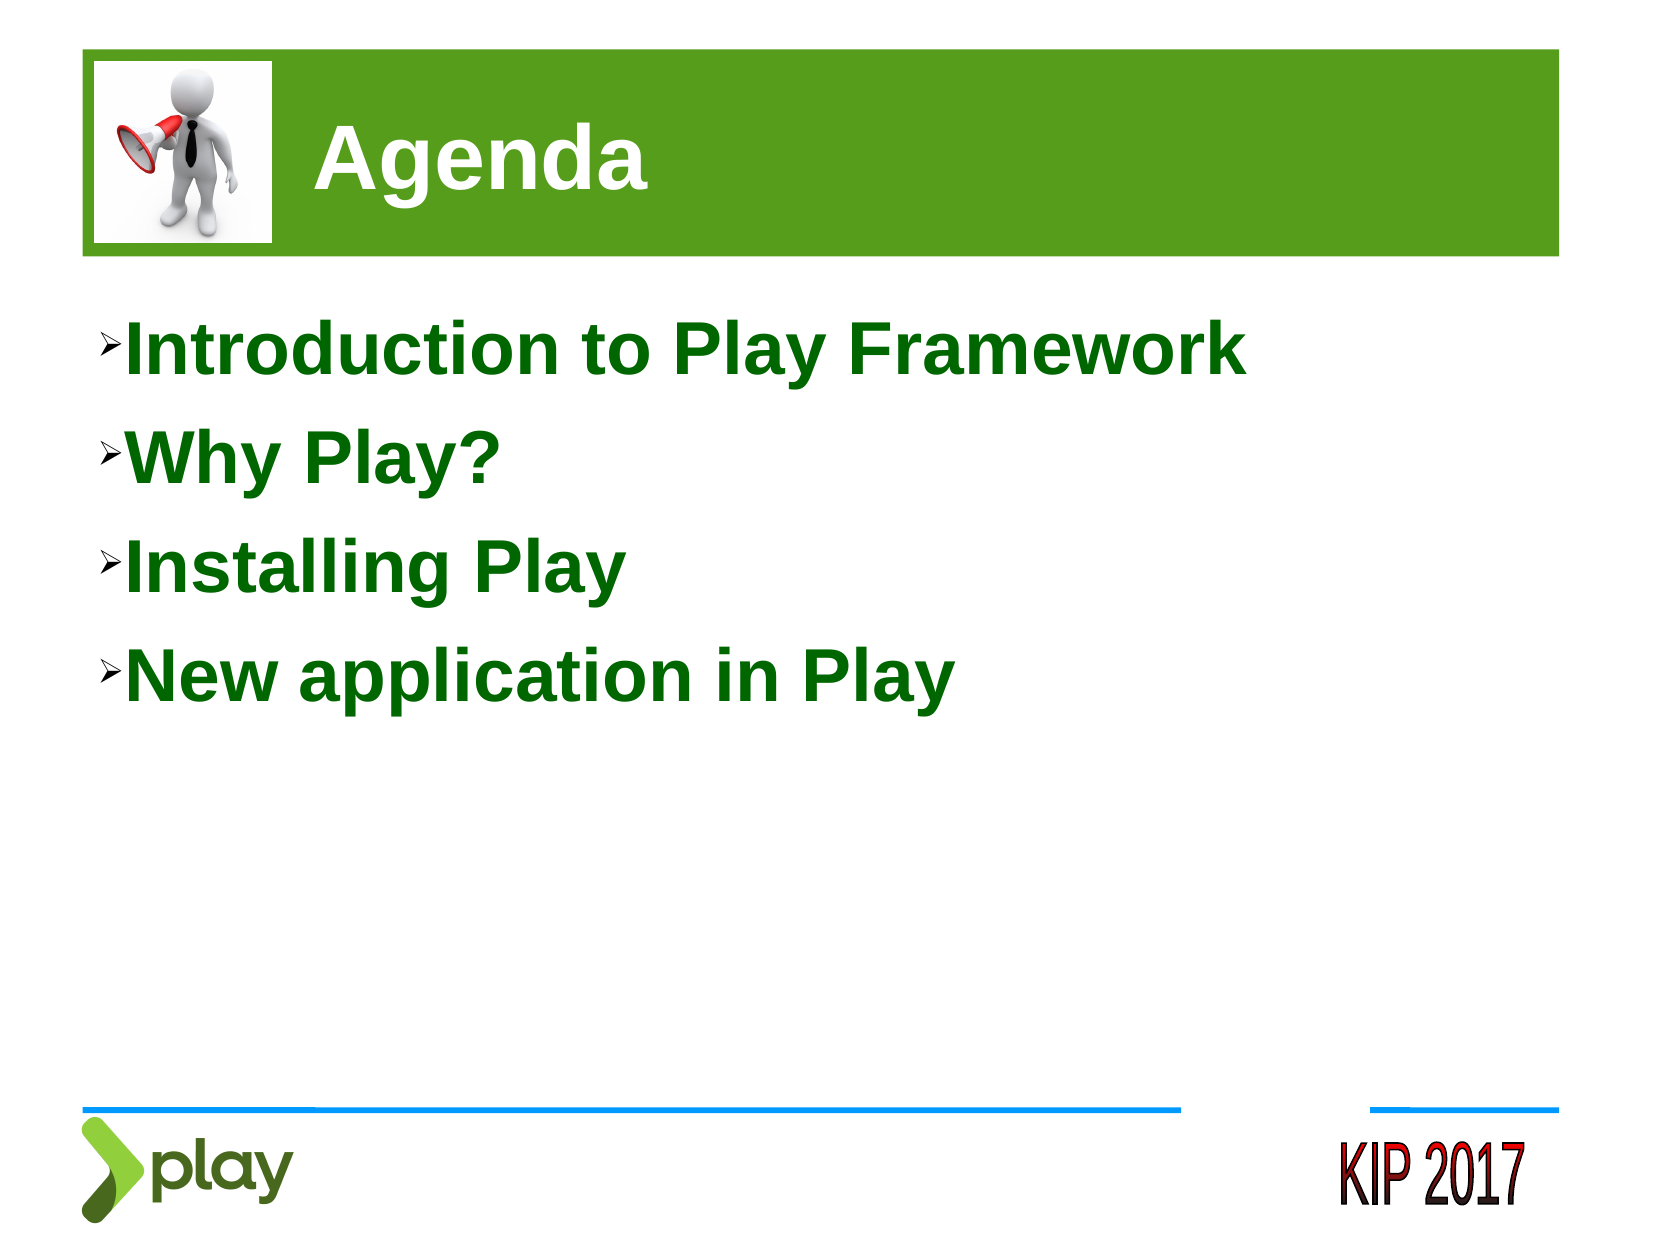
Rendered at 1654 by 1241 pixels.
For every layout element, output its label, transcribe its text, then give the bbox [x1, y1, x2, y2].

title Agenda [82, 49, 1560, 257]
picture [94, 61, 272, 243]
picture [68, 1111, 302, 1229]
text_box Introduction to Play Framework Why Play? Installing Play New application in Play [82, 299, 1560, 725]
